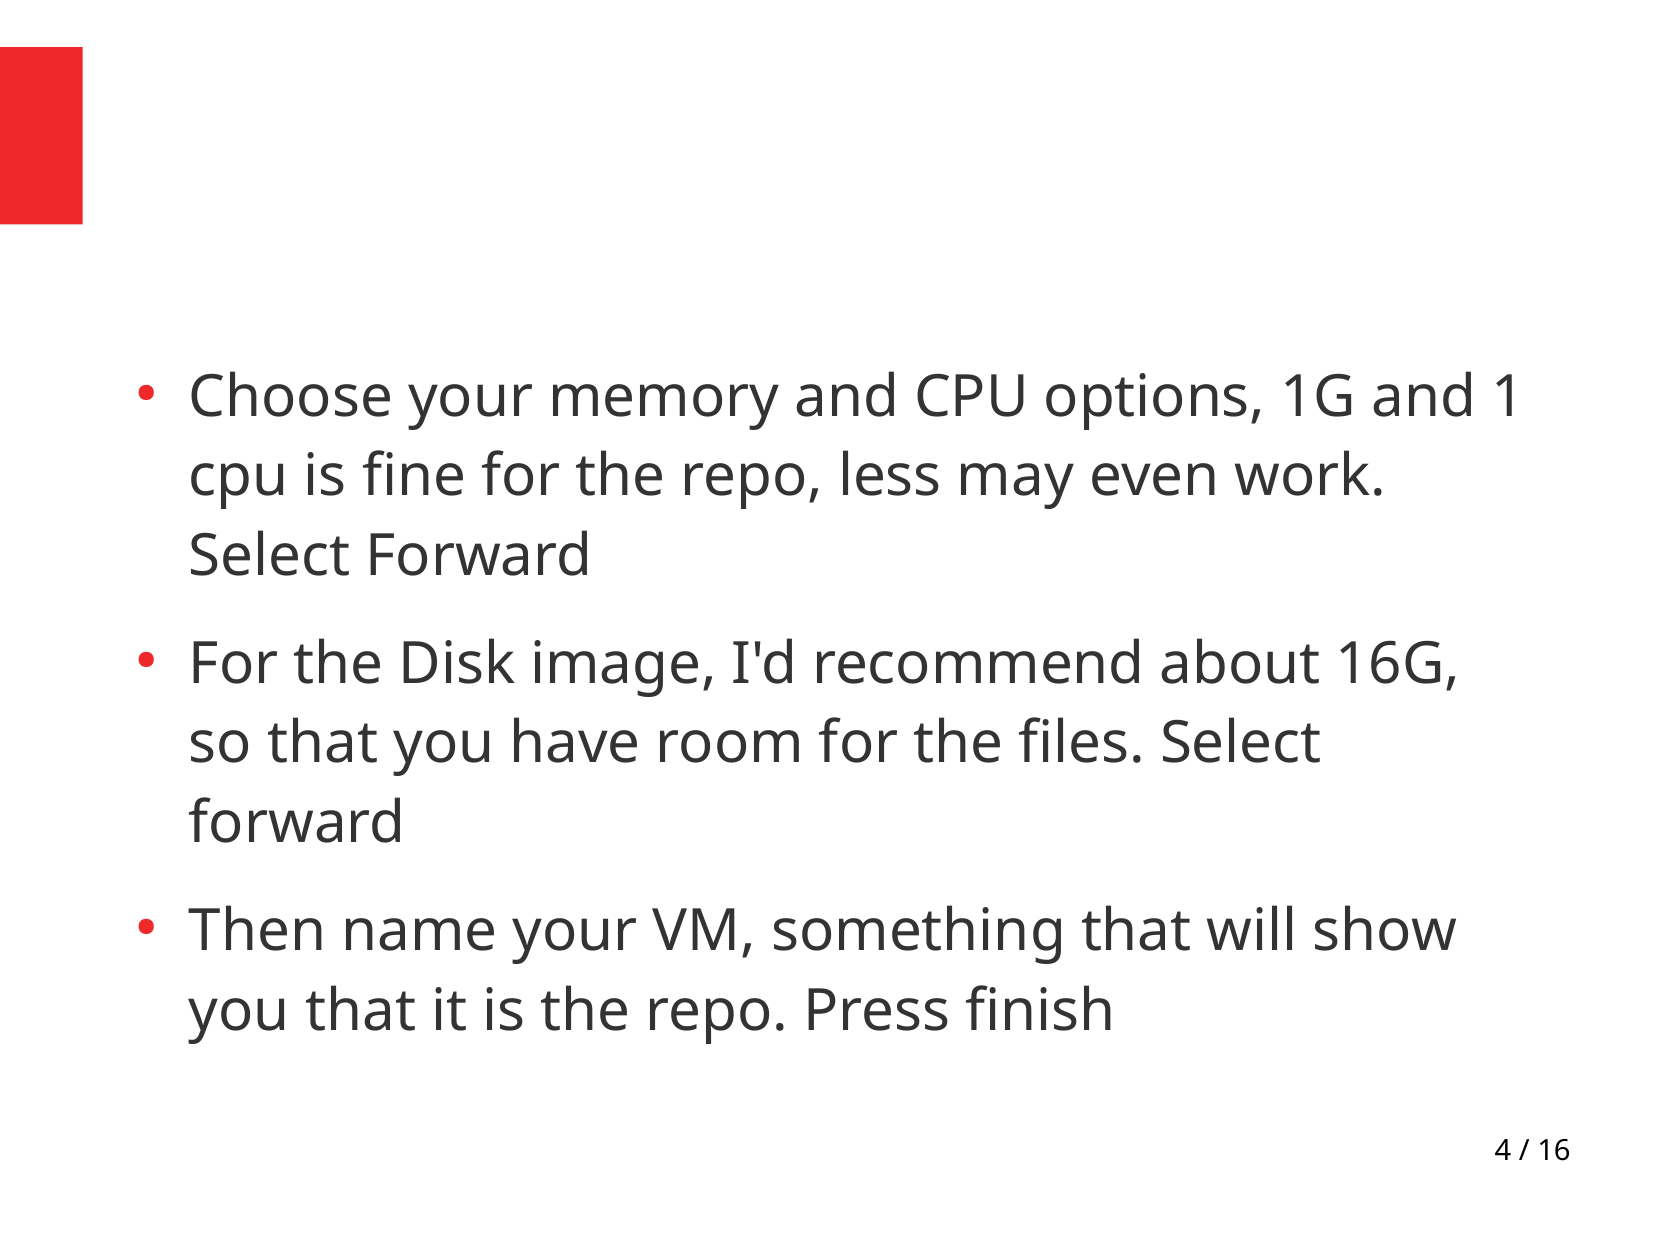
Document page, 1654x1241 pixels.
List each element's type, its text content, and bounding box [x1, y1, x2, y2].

list Choose your memory and CPU options, 1G and 1 cpu is fine for the repo, less may even work. Select Forward For the Disk image, I'd recommend about 16G, so that you have room for the files. Select forward Then name your VM, something that will show you that it is the repo. Press finish [118, 354, 1536, 1074]
